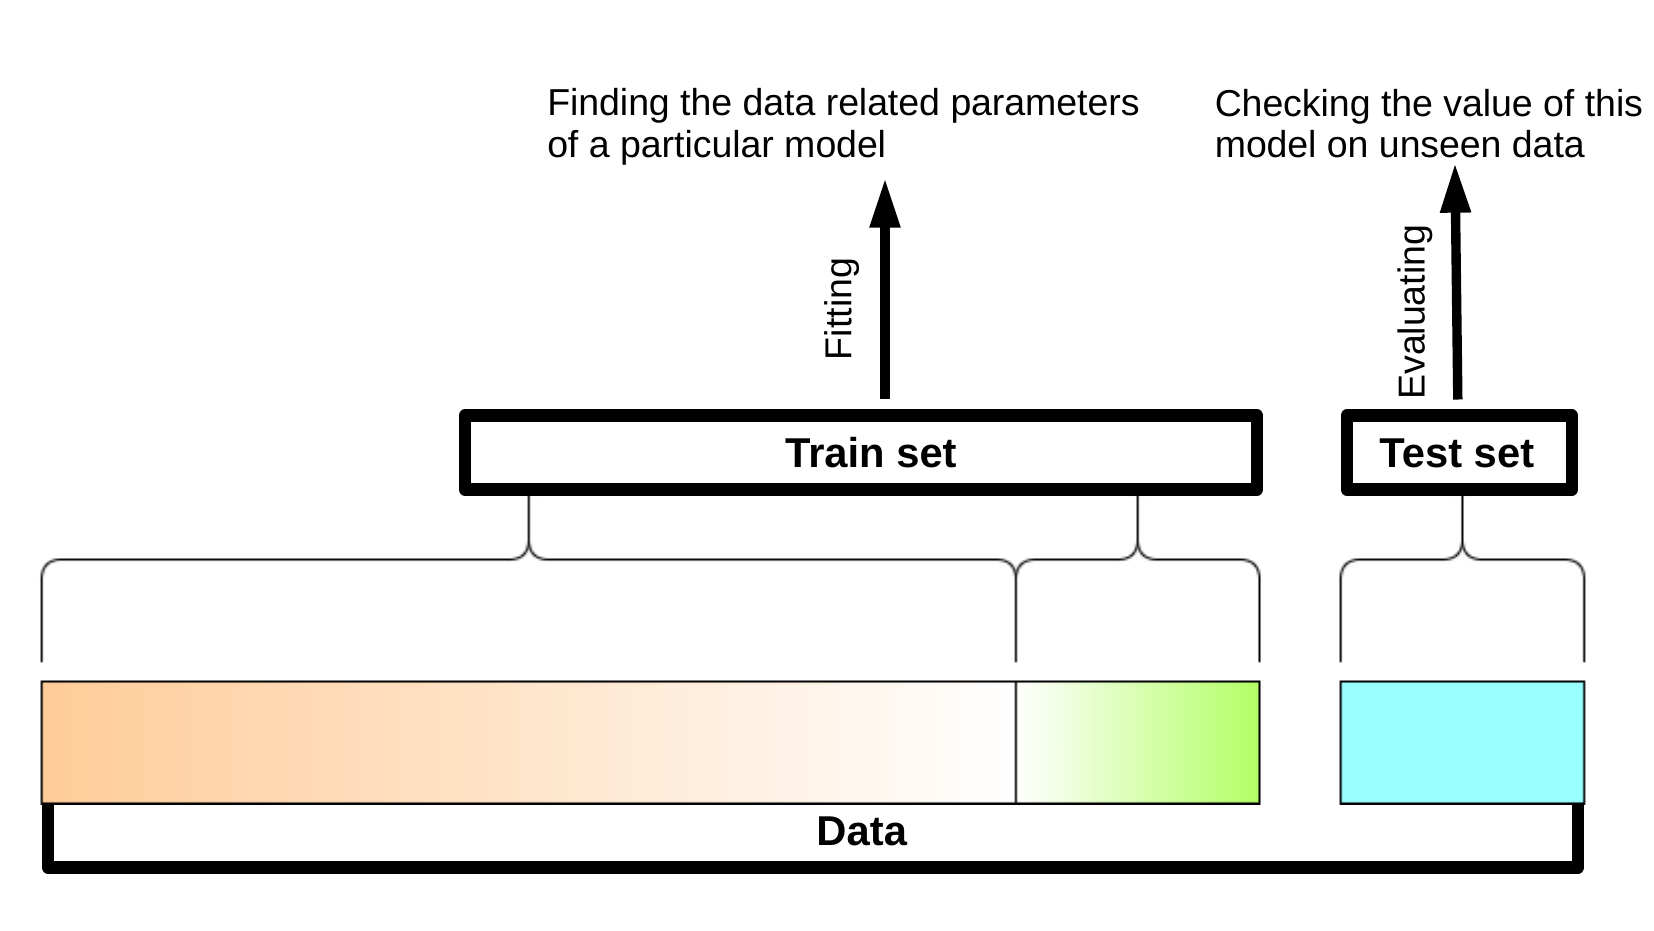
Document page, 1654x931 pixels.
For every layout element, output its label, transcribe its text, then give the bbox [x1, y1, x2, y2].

picture [27, 429, 1602, 805]
text_box Test set [1346, 415, 1572, 490]
text_box Fitting [810, 243, 867, 376]
text_box Train set [465, 415, 1257, 490]
text_box Data [48, 805, 1579, 868]
text_box Evaluating [1383, 210, 1441, 415]
text_box Checking the value of this model on unseen data [1200, 74, 1654, 174]
text_box Finding the data related parameters of a particular model [532, 74, 1156, 174]
